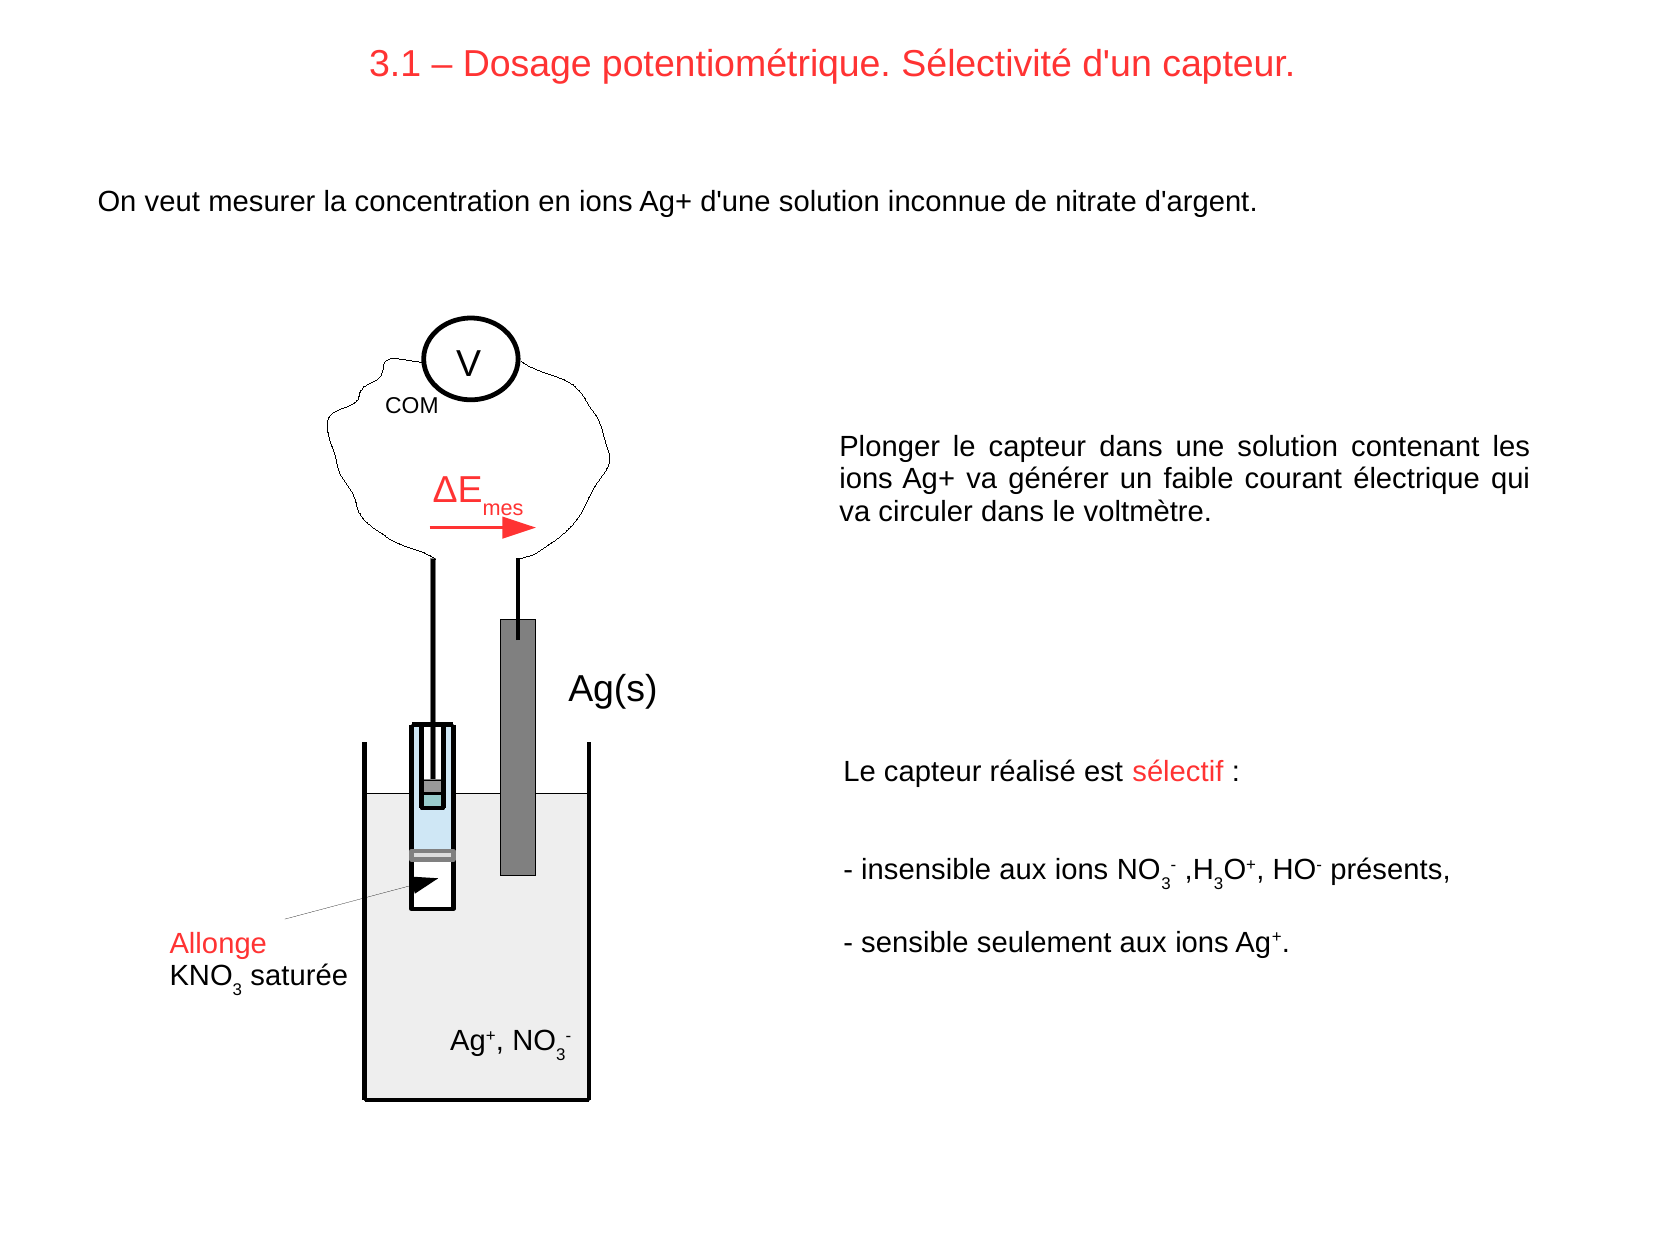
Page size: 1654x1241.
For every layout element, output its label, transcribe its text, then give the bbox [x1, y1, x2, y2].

text_box Allonge KNO3 saturée [154, 919, 368, 1007]
text_box Ag(s) [553, 660, 678, 718]
text_box [367, 619, 587, 1098]
text_box ΔEmes [417, 461, 569, 527]
text_box [430, 558, 436, 722]
text_box COM [370, 385, 465, 426]
text_box On veut mesurer la concentration en ions Ag+ d'une solution inconnue de nitrate d'argent. [82, 177, 1619, 225]
text_box [423, 318, 519, 400]
text_box V [441, 335, 489, 393]
text_box Plonger le capteur dans une solution contenant les ions Ag+ va générer un faible courant électrique qui va circuler dans le voltmètre. [824, 422, 1546, 547]
text_box 3.1 – Dosage potentiométrique. Sélectivité d'un capteur. [354, 35, 1323, 93]
text_box Ag+, NO3- [435, 1016, 598, 1072]
text_box Le capteur réalisé est sélectif : - insensible aux ions NO3- ,H3O+, HO- présents, - sensible seulement aux ions Ag+. [828, 681, 1479, 1013]
